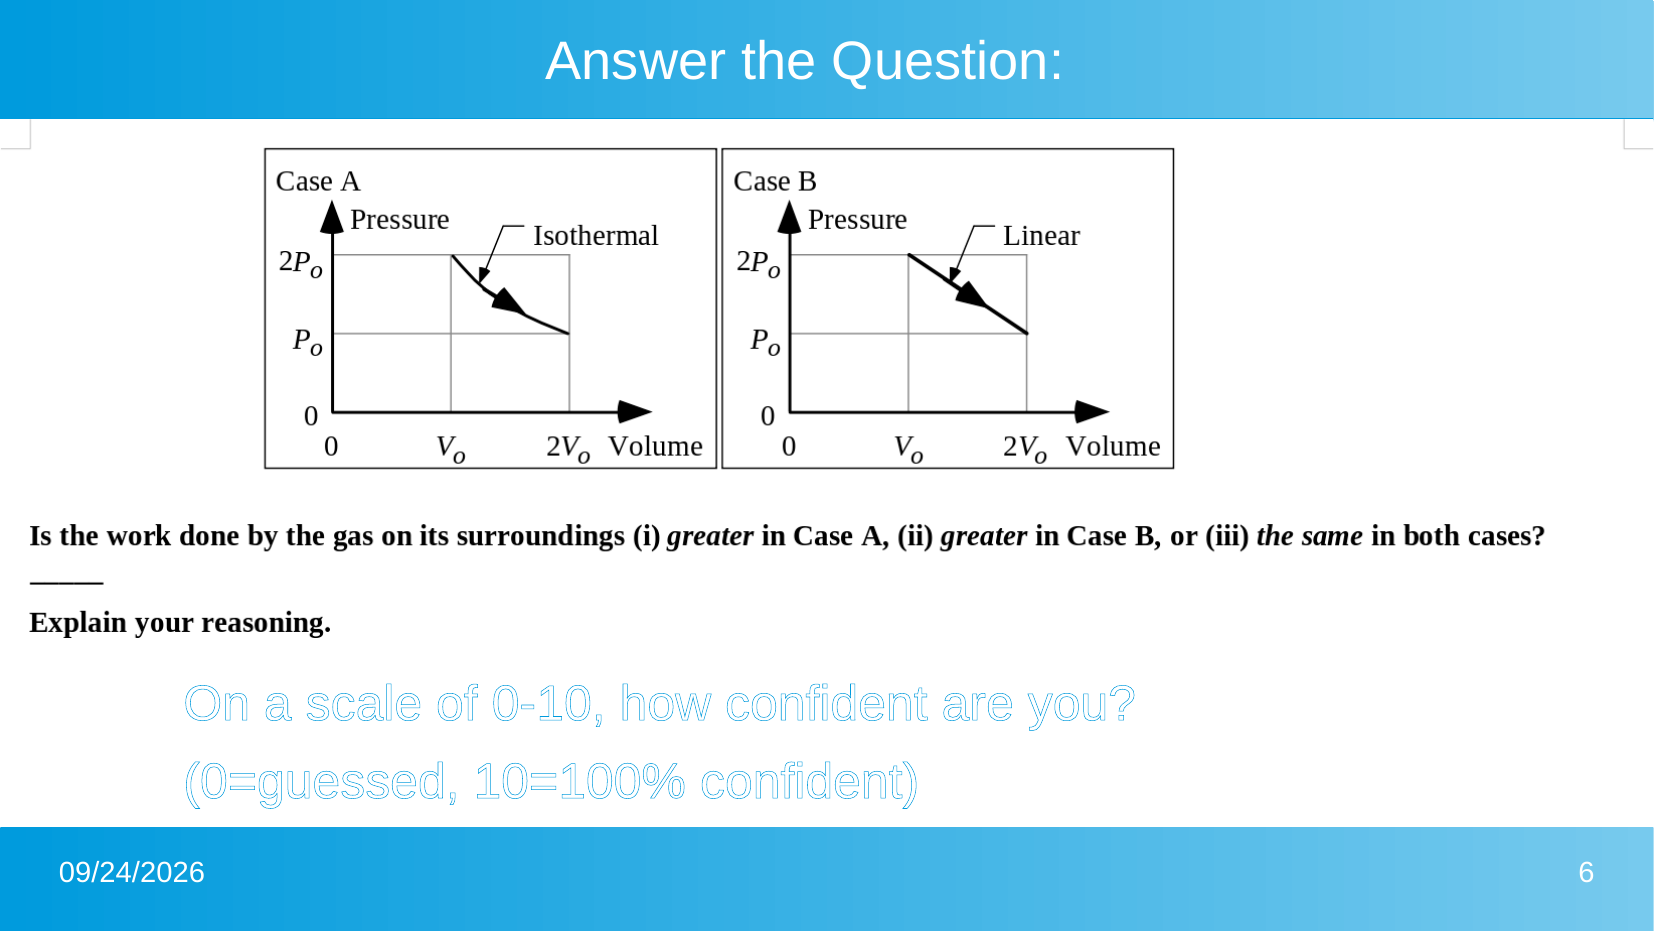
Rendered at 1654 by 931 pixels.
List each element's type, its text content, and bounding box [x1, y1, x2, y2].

title Answer the Question: [37, 0, 1573, 119]
picture [0, 120, 1654, 638]
list On a scale of 0-10, how confident are you? (0=guessed, 10=100% confident) [112, 675, 1648, 826]
